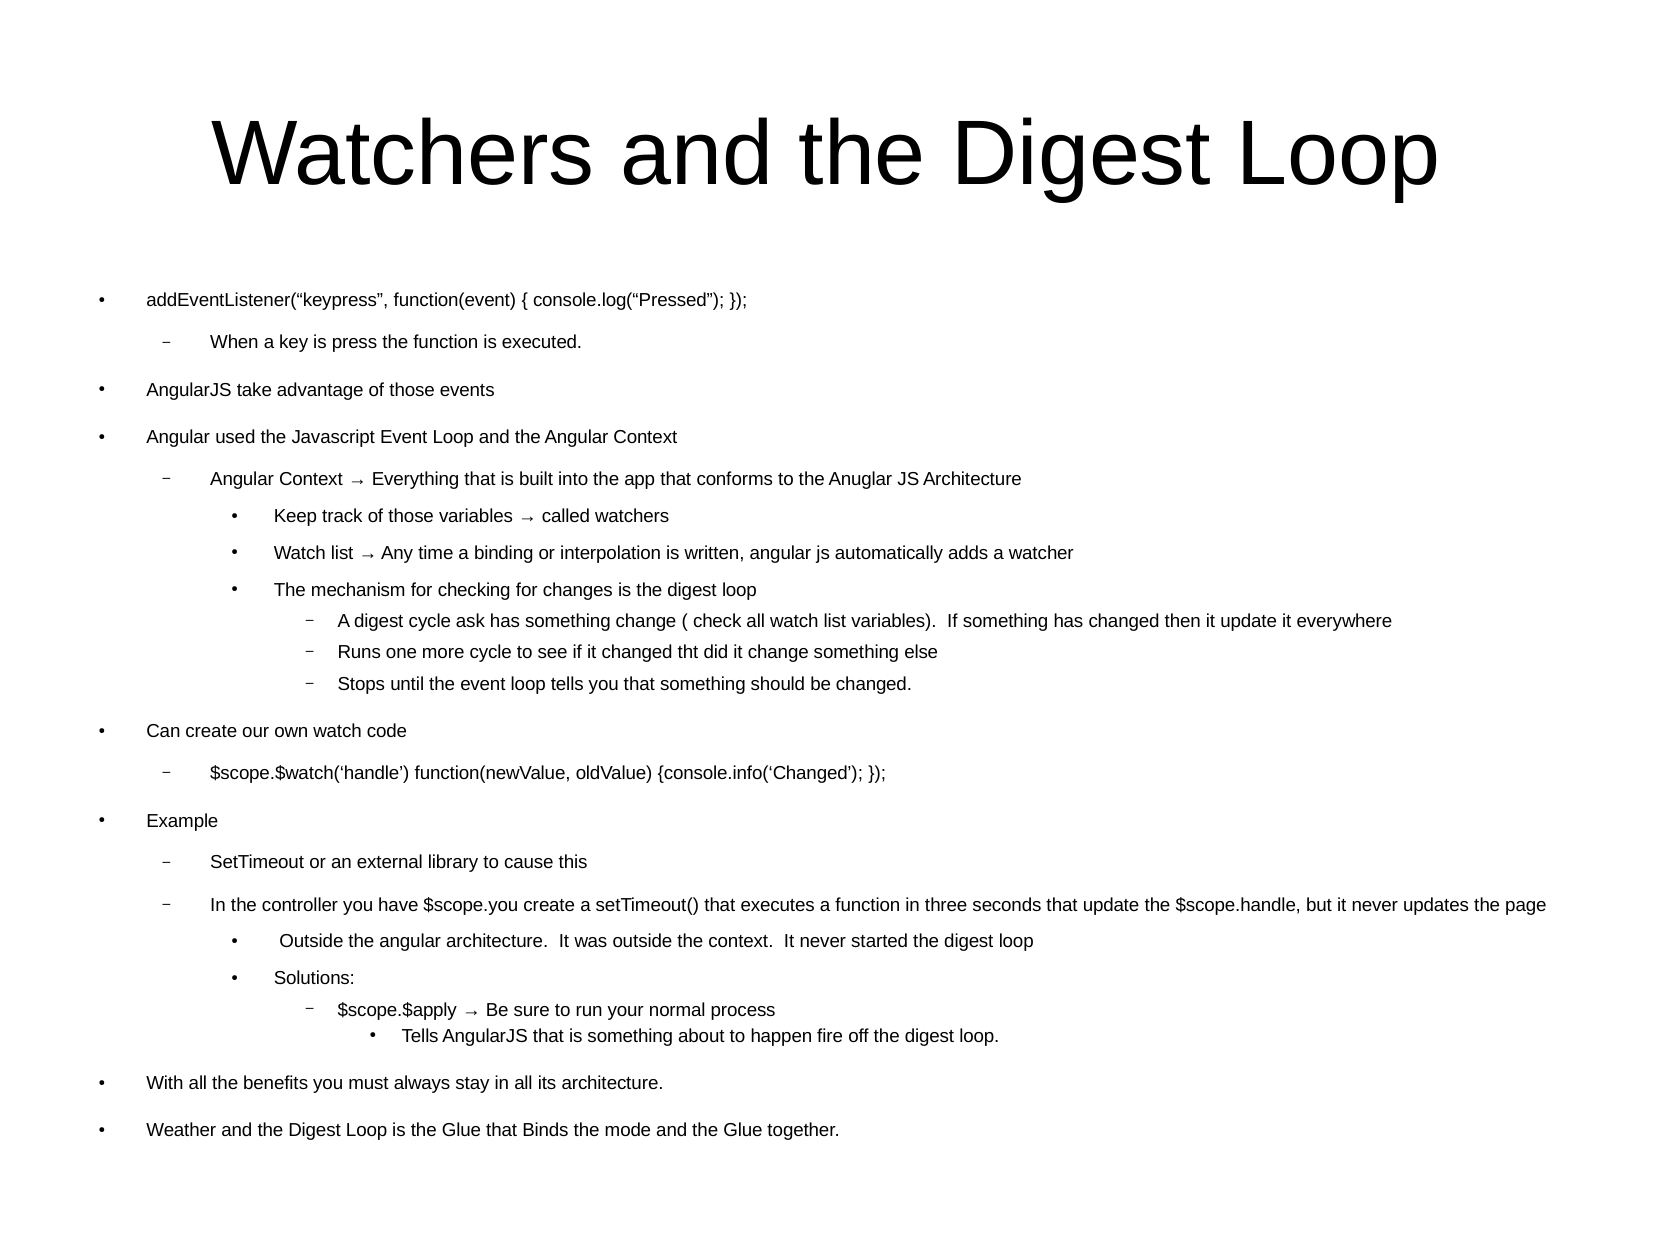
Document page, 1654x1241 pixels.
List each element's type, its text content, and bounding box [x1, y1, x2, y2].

list addEventListener(“keypress”, function(event) { console.log(“Pressed”); }); When a key is press the function is executed. AngularJS take advantage of those events Angular used the Javascript Event Loop and the Angular Context Angular Context → Everything that is built into the app that conforms to the Anuglar JS Architecture Keep track of those variables → called watchers Watch list → Any time a binding or interpolation is written, angular js automatically adds a watcher The mechanism for checking for changes is the digest loop A digest cycle ask has something change ( check all watch list variables). If something has changed then it update it everywhere Runs one more cycle to see if it changed tht did it change something else Stops until the event loop tells you that something should be changed. Can create our own watch code $scope.$watch(‘handle’) function(newValue, oldValue) {console.info(‘Changed’); }); Example SetTimeout or an external library to cause this In the controller you have $scope.you create a setTimeout() that executes a function in three seconds that update the $scope.handle, but it never updates the page Outside the angular architecture. It was outside the context. It never started the digest loop Solutions: $scope.$apply → Be sure to run your normal process Tells AngularJS that is something about to happen fire off the digest loop. With all the benefits you must always stay in all its architecture. Weather and the Digest Loop is the Glue that Binds the mode and the Glue together. [82, 290, 1571, 1171]
title Watchers and the Digest Loop [82, 49, 1571, 257]
